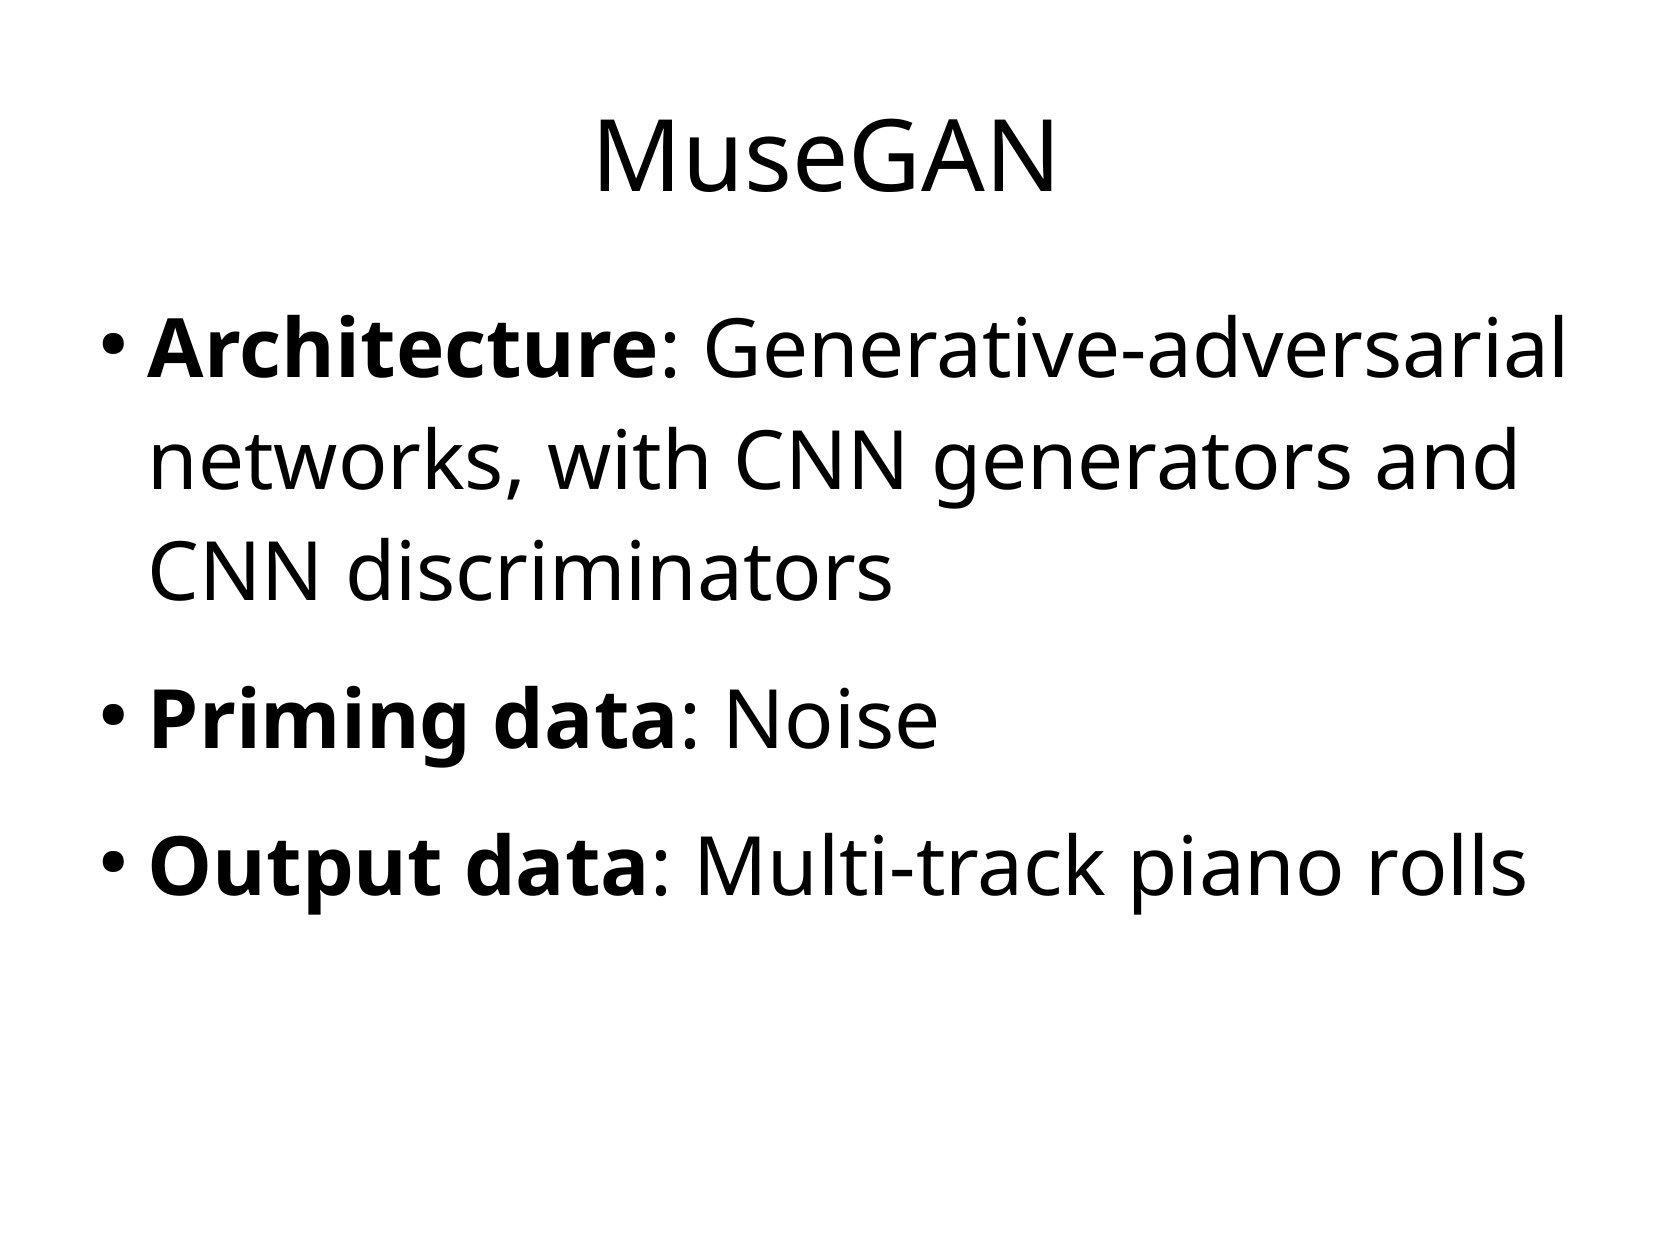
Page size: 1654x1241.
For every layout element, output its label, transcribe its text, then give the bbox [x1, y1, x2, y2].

title MuseGAN [82, 41, 1571, 264]
list Architecture: Generative-adversarial networks, with CNN generators and CNN discriminators Priming data: Noise Output data: Multi-track piano rolls [82, 290, 1571, 1010]
